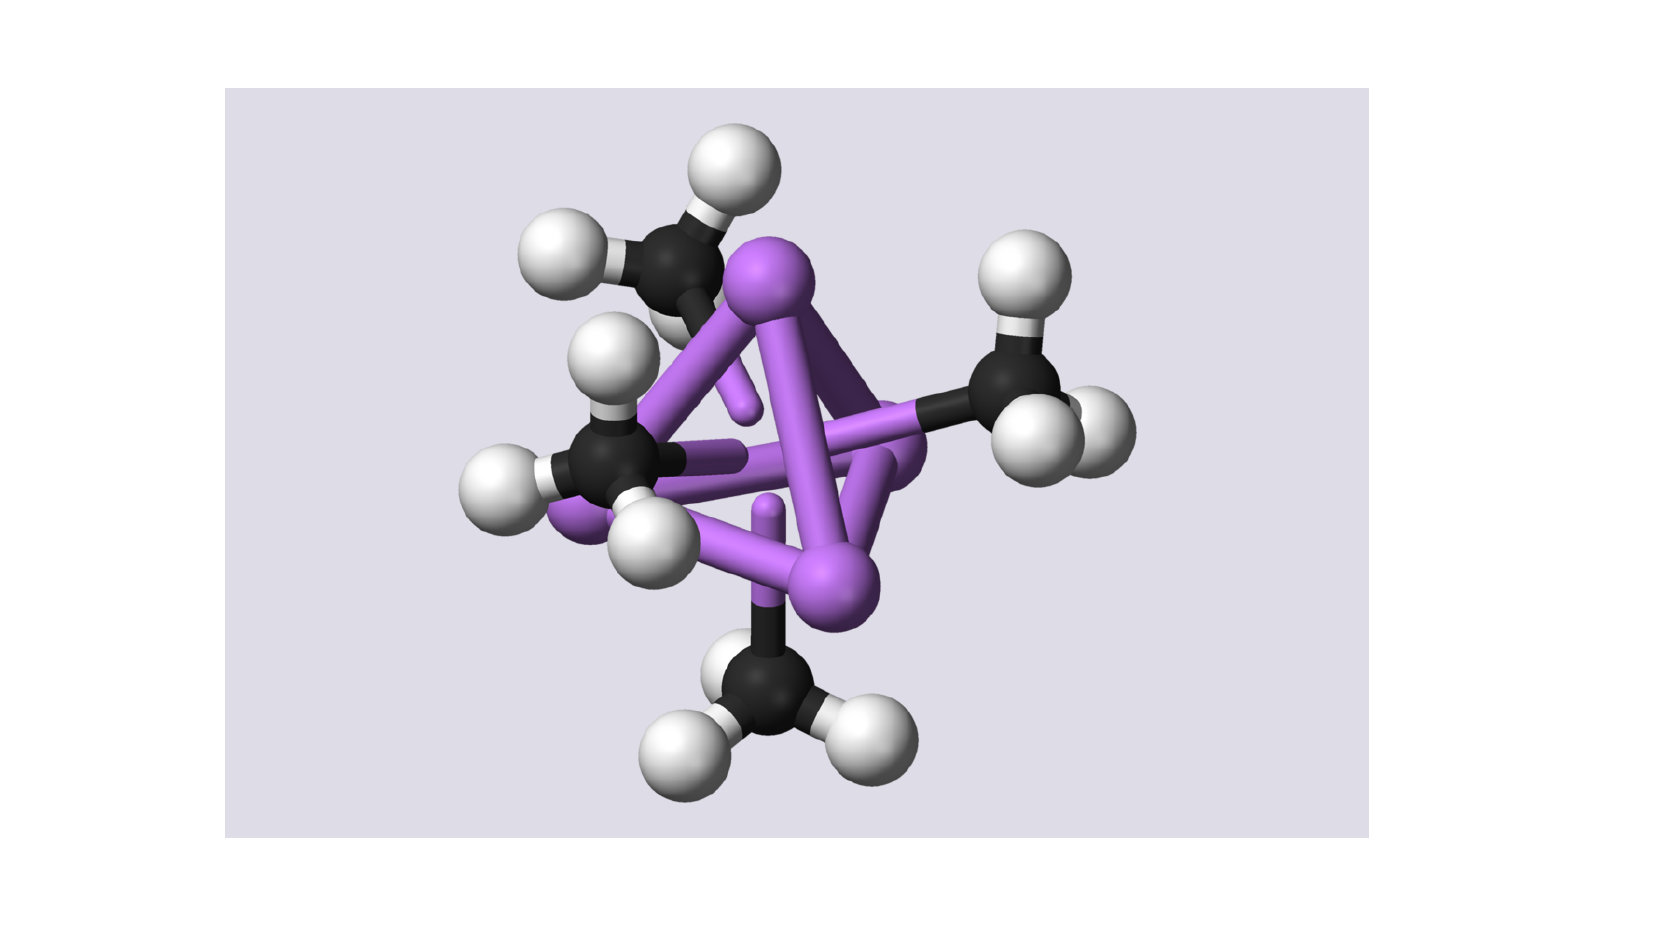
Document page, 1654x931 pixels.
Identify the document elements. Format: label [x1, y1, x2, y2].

text_box [206, 69, 1388, 857]
picture [424, 89, 1170, 836]
